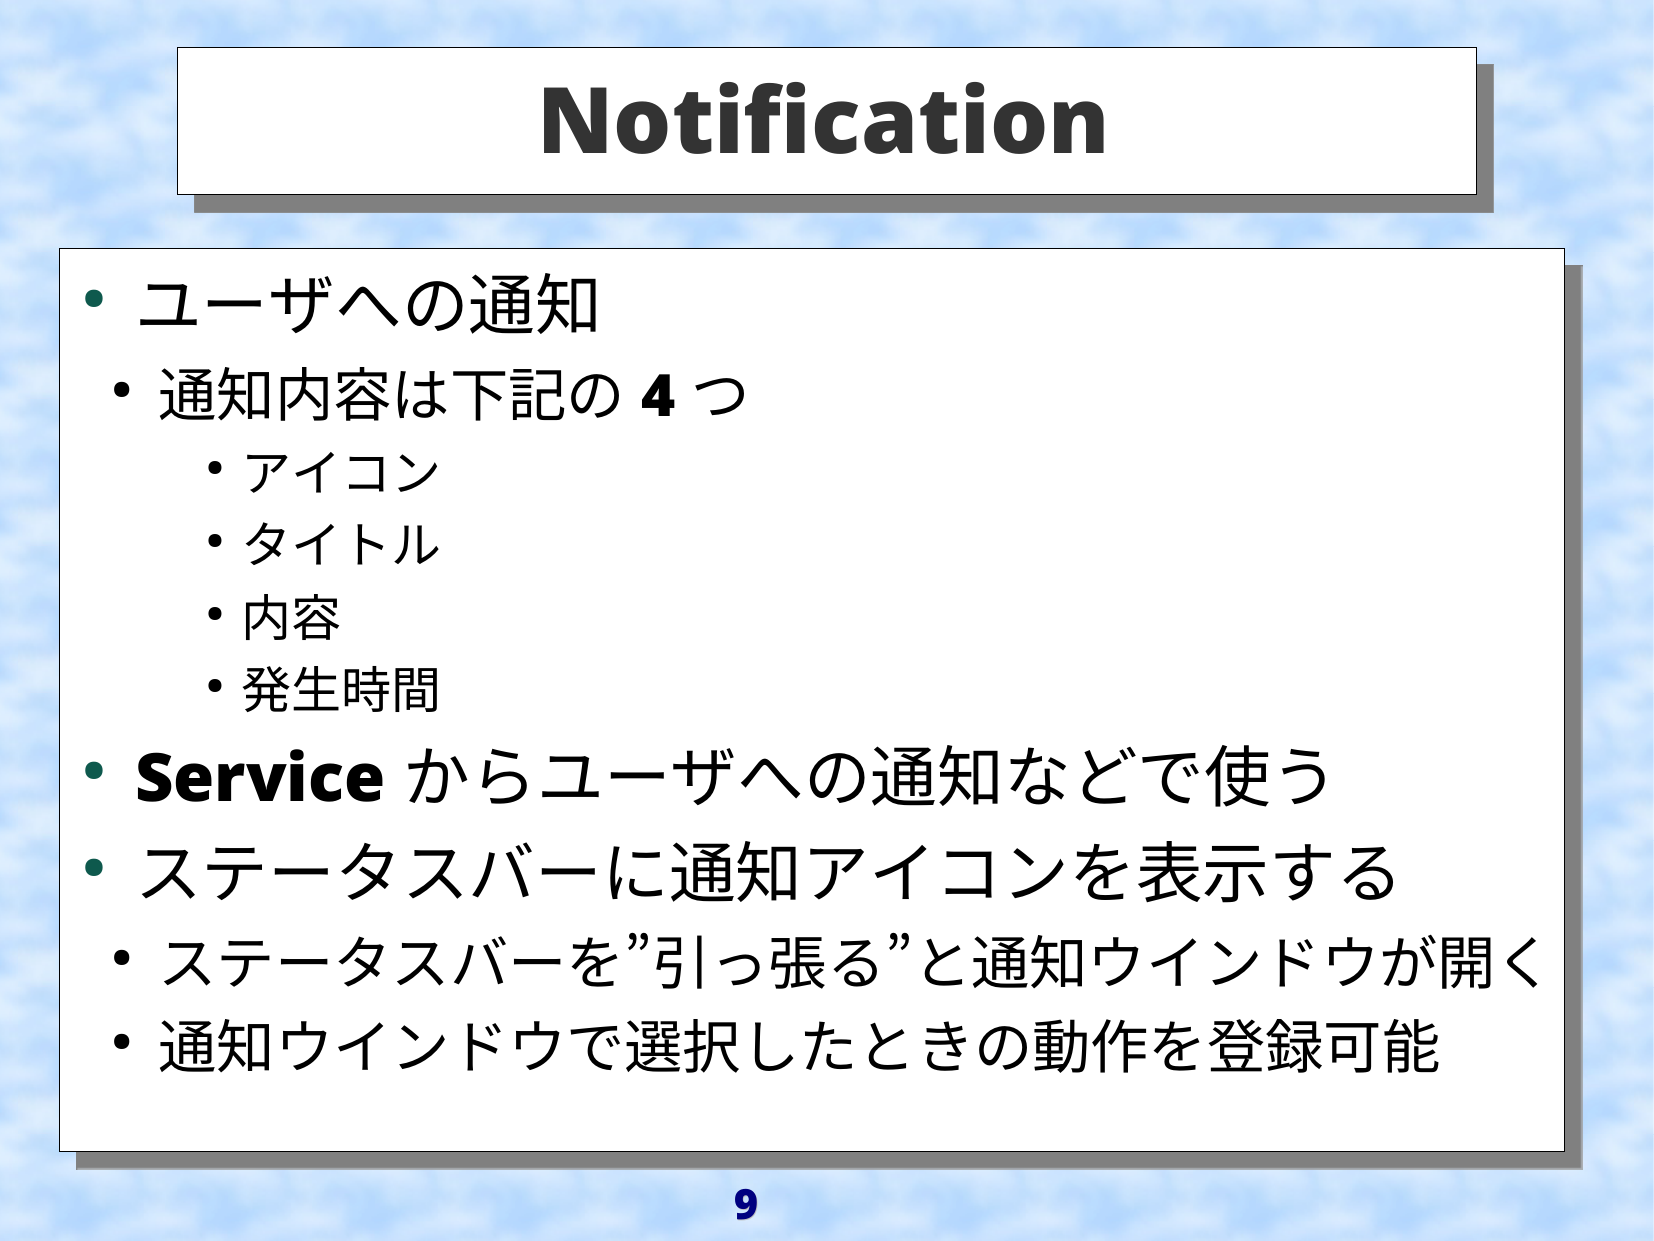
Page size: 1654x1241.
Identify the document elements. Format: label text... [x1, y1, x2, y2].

title Notification [218, 53, 1430, 183]
picture [0, 0, 1654, 1241]
list ユーザへの通知 通知内容は下記の4つ アイコン タイトル 内容 発生時間 Serviceからユーザへの通知などで使う ステータスバーに通知アイコンを表示する ステータスバーを”引っ張る”と通知ウインドウが開く 通知ウインドウで選択したときの動作を登録可能 [64, 252, 1565, 1120]
